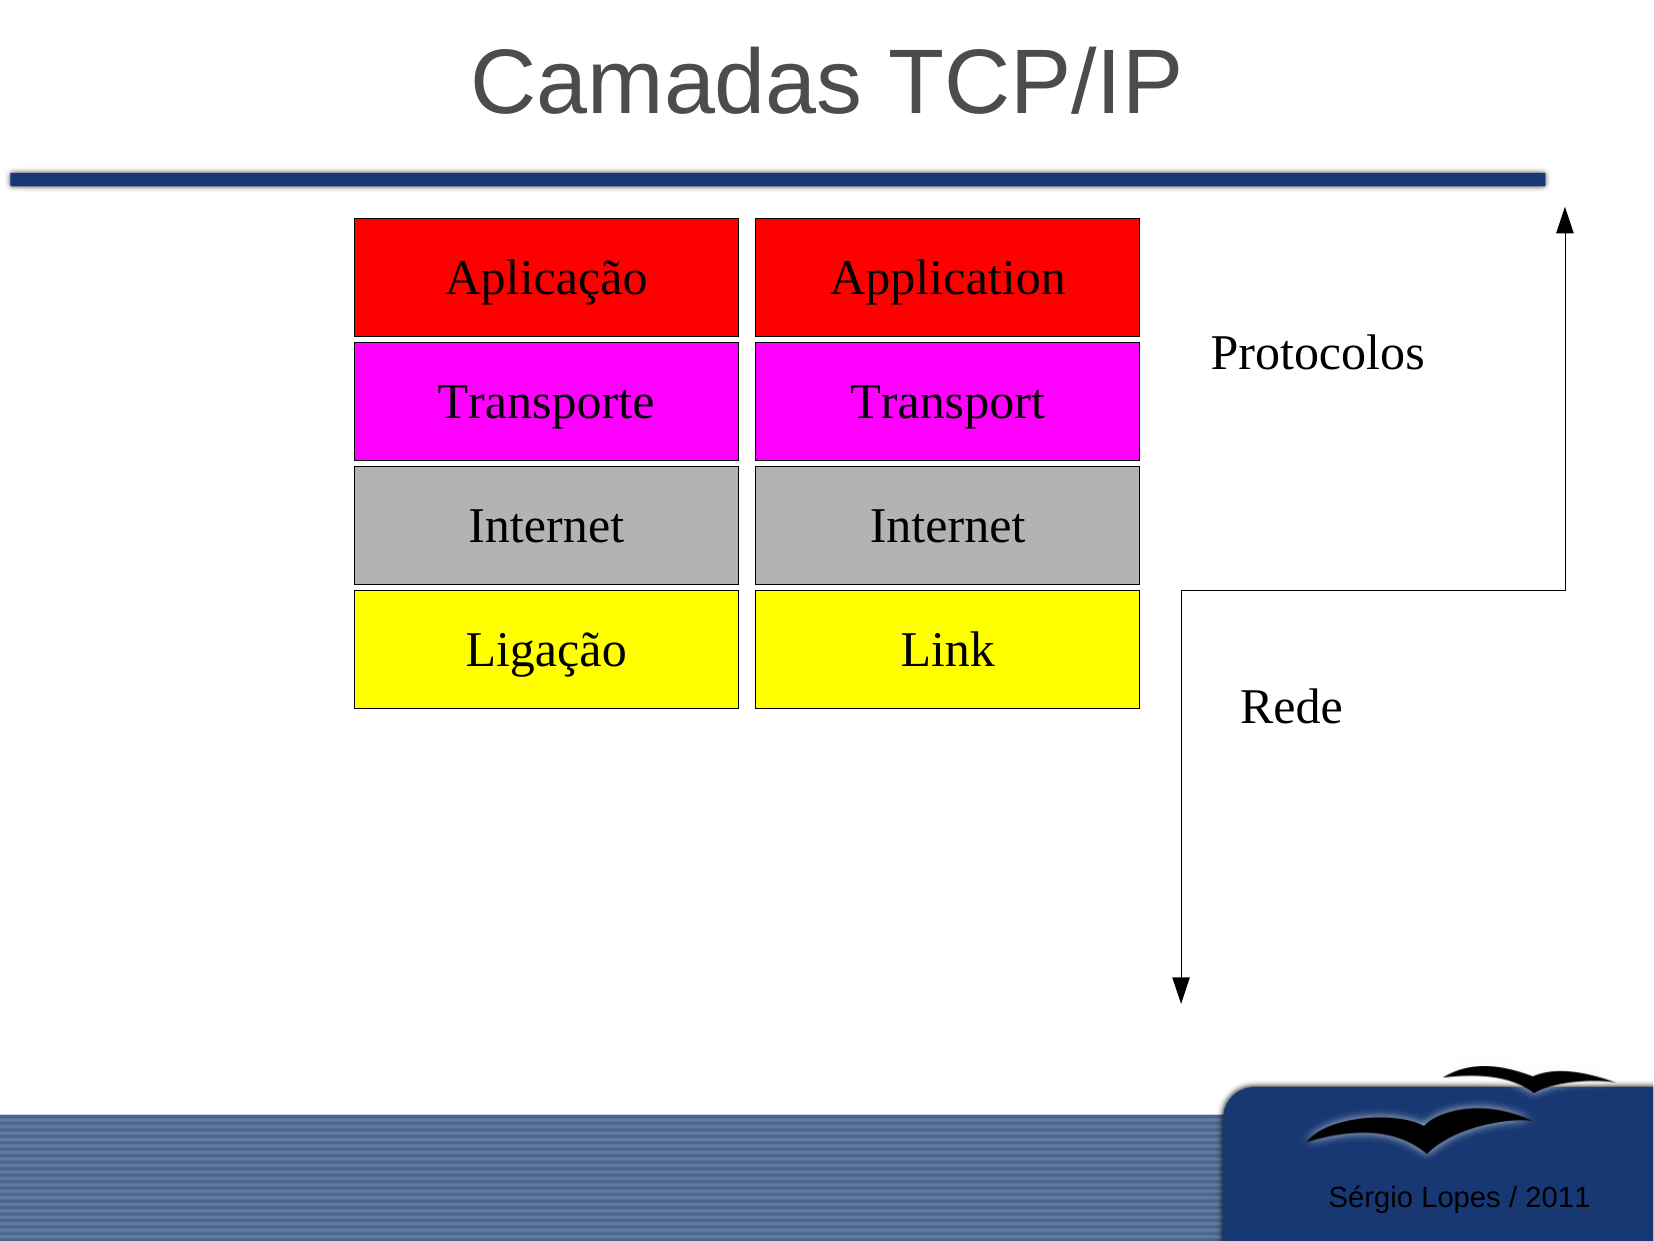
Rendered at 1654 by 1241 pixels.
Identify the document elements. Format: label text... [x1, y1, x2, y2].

picture [0, 0, 1654, 1241]
text_box Link [755, 590, 1140, 709]
text_box Aplicação [354, 218, 739, 337]
text_box Application [755, 218, 1140, 337]
text_box Protocolos [1210, 324, 1425, 381]
text_box Transporte [354, 342, 739, 461]
text_box Ligação [354, 590, 739, 709]
text_box Rede [1240, 679, 1344, 735]
text_box Internet [354, 466, 739, 585]
text_box Transport [755, 342, 1140, 461]
title Camadas TCP/IP [121, 0, 1534, 164]
text_box Sérgio Lopes / 2011 [1328, 1181, 1588, 1214]
text_box Internet [755, 466, 1140, 585]
